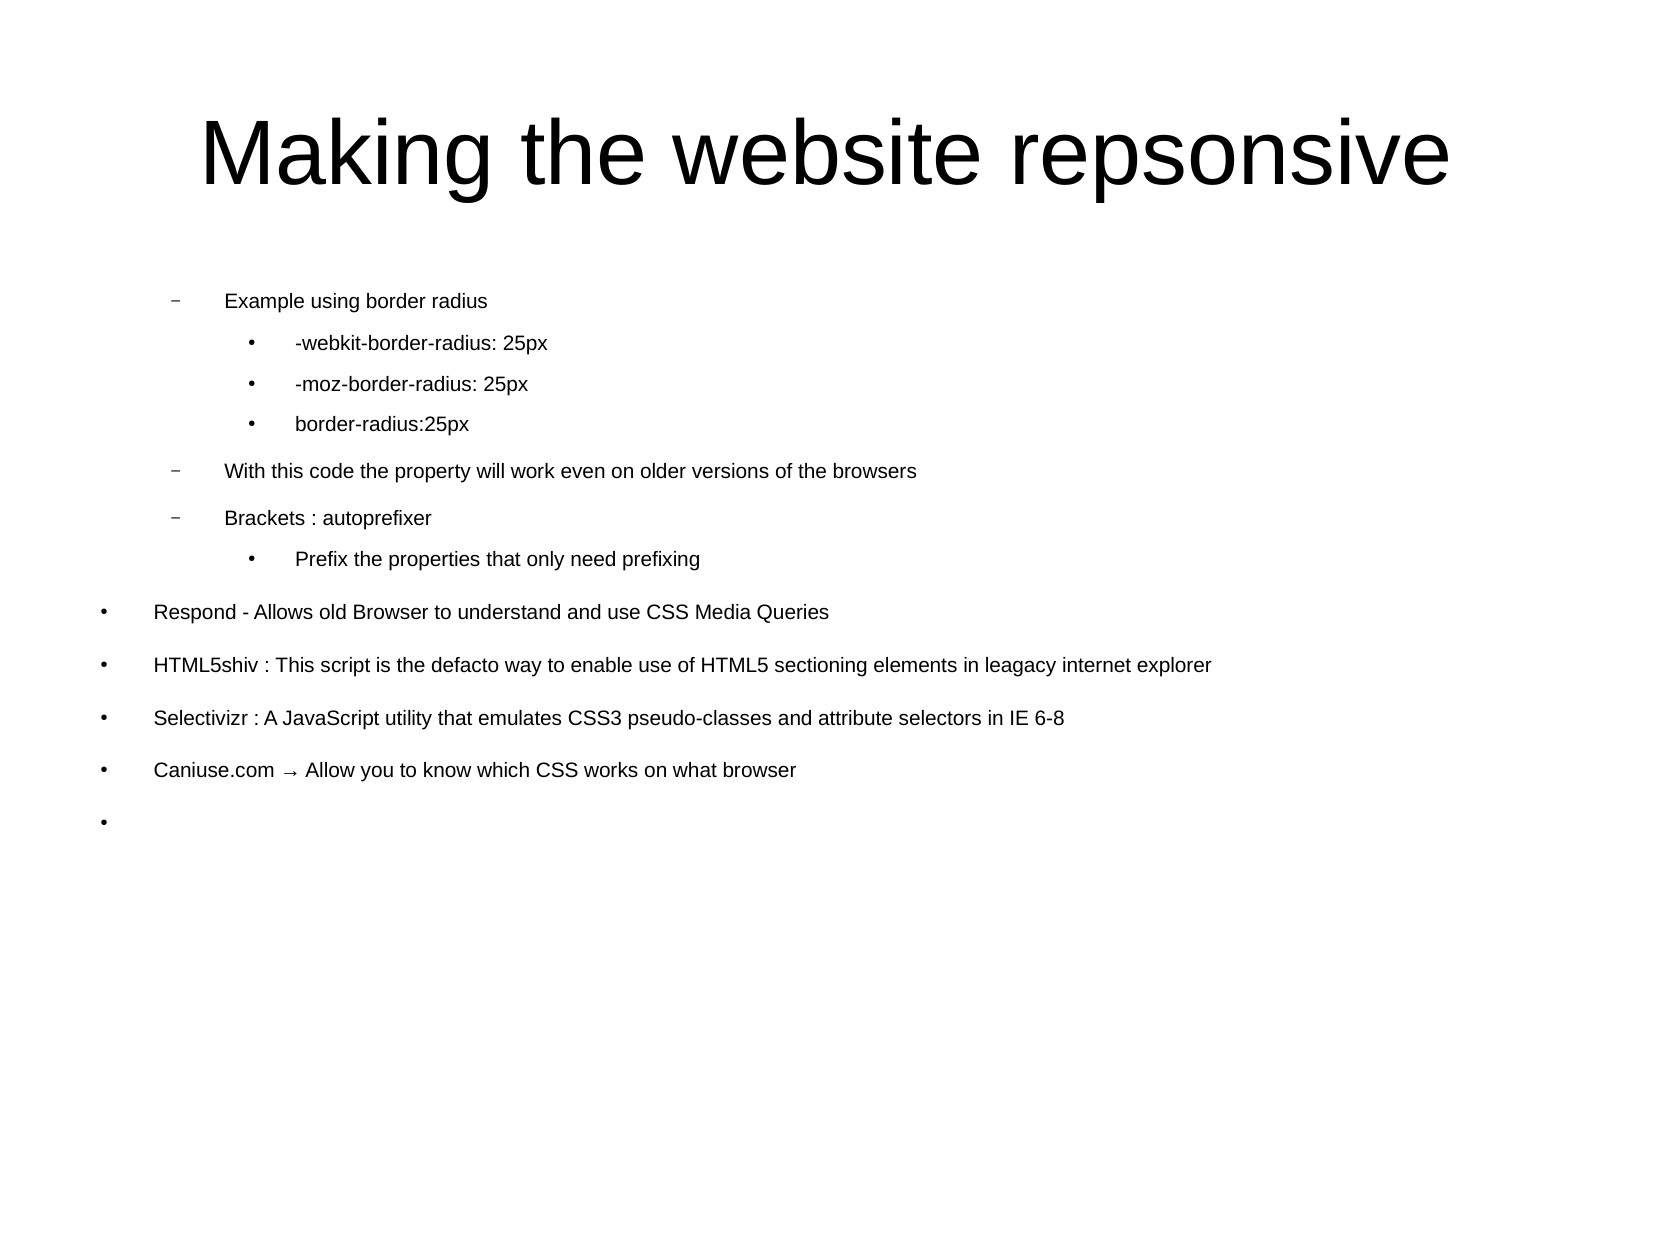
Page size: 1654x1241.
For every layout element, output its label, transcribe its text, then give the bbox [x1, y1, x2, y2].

title Making the website repsonsive [82, 49, 1571, 257]
list Example using border radius -webkit-border-radius: 25px -moz-border-radius: 25px border-radius:25px With this code the property will work even on older versions of the browsers Brackets : autoprefixer Prefix the properties that only need prefixing Respond - Allows old Browser to understand and use CSS Media Queries HTML5shiv : This script is the defacto way to enable use of HTML5 sectioning elements in leagacy internet explorer Selectivizr : A JavaScript utility that emulates CSS3 pseudo-classes and attribute selectors in IE 6-8 Caniuse.com → Allow you to know which CSS works on what browser [82, 290, 1571, 1229]
